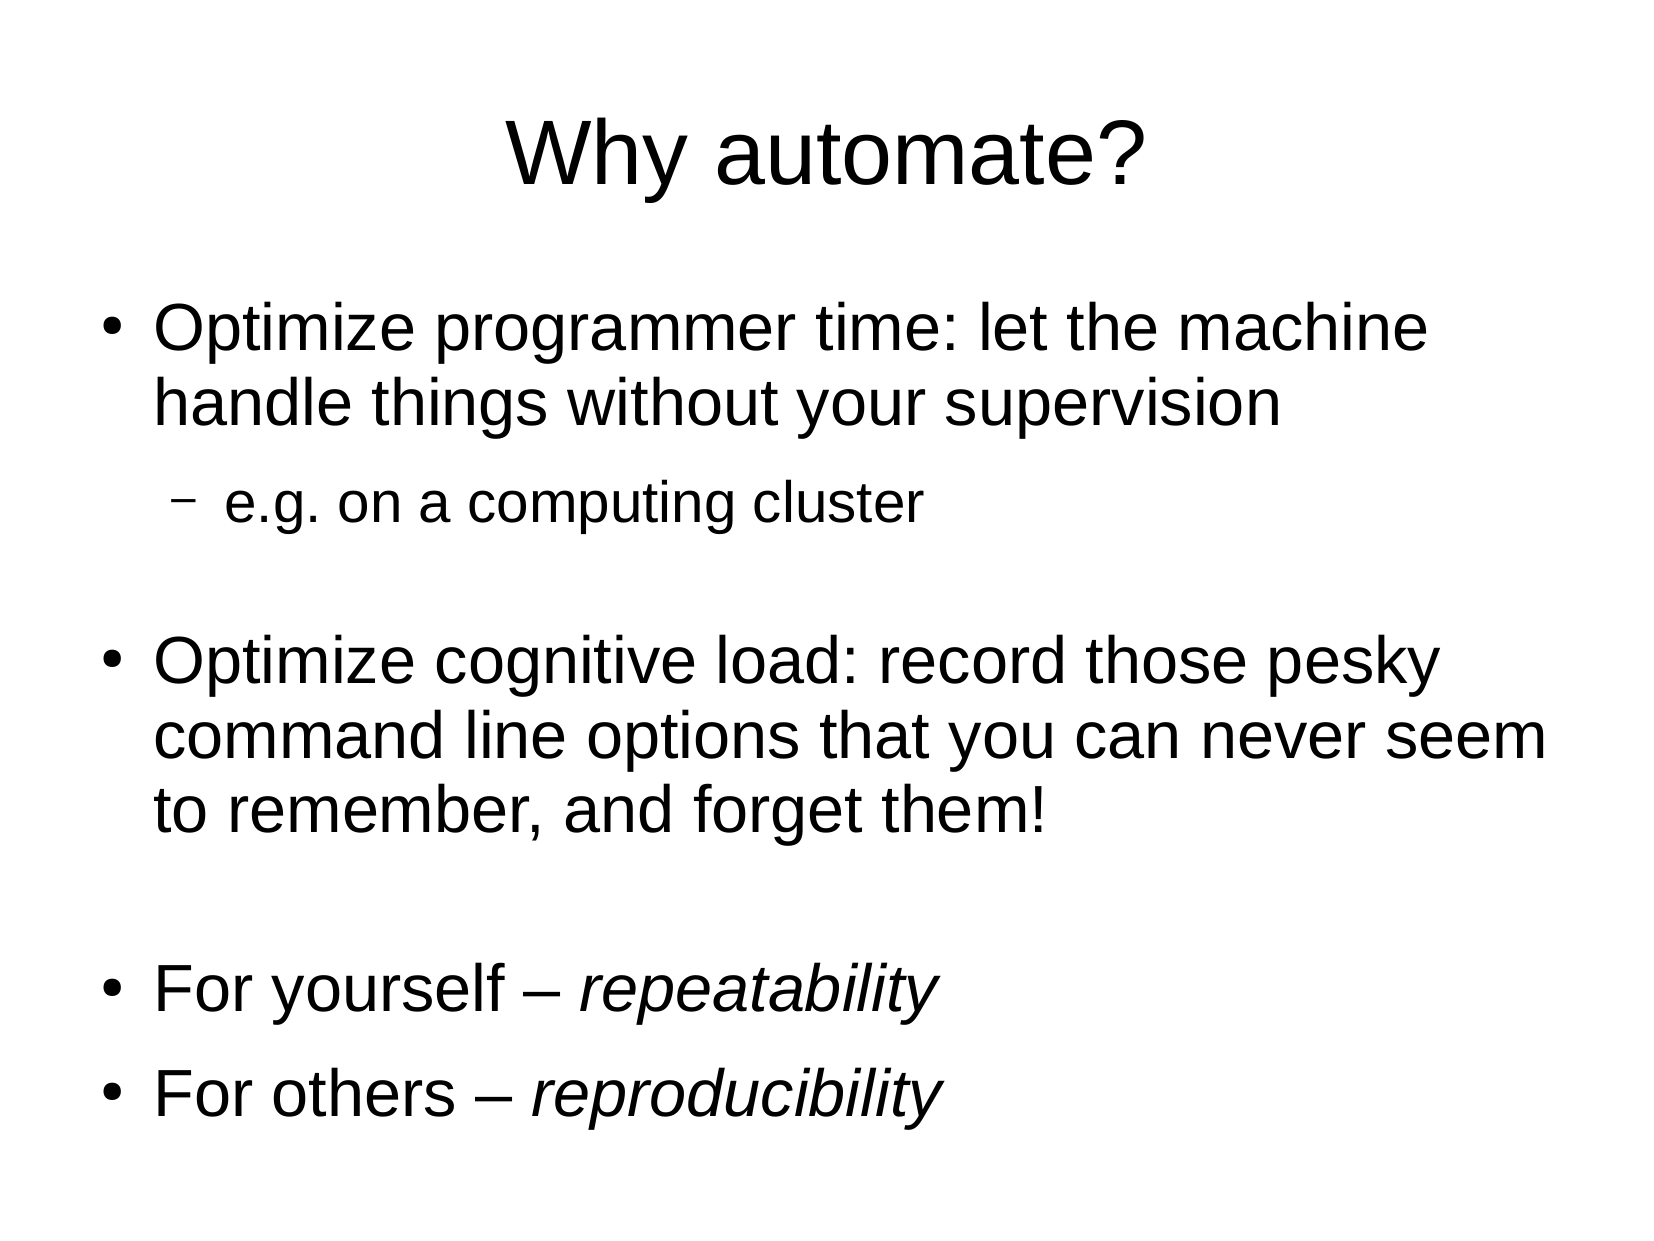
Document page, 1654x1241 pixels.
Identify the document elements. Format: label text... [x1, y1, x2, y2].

list Optimize programmer time: let the machine handle things without your supervision e.g. on a computing cluster Optimize cognitive load: record those pesky command line options that you can never seem to remember, and forget them! For yourself – repeatability For others – reproducibility [82, 290, 1571, 1216]
title Why automate? [82, 49, 1571, 257]
